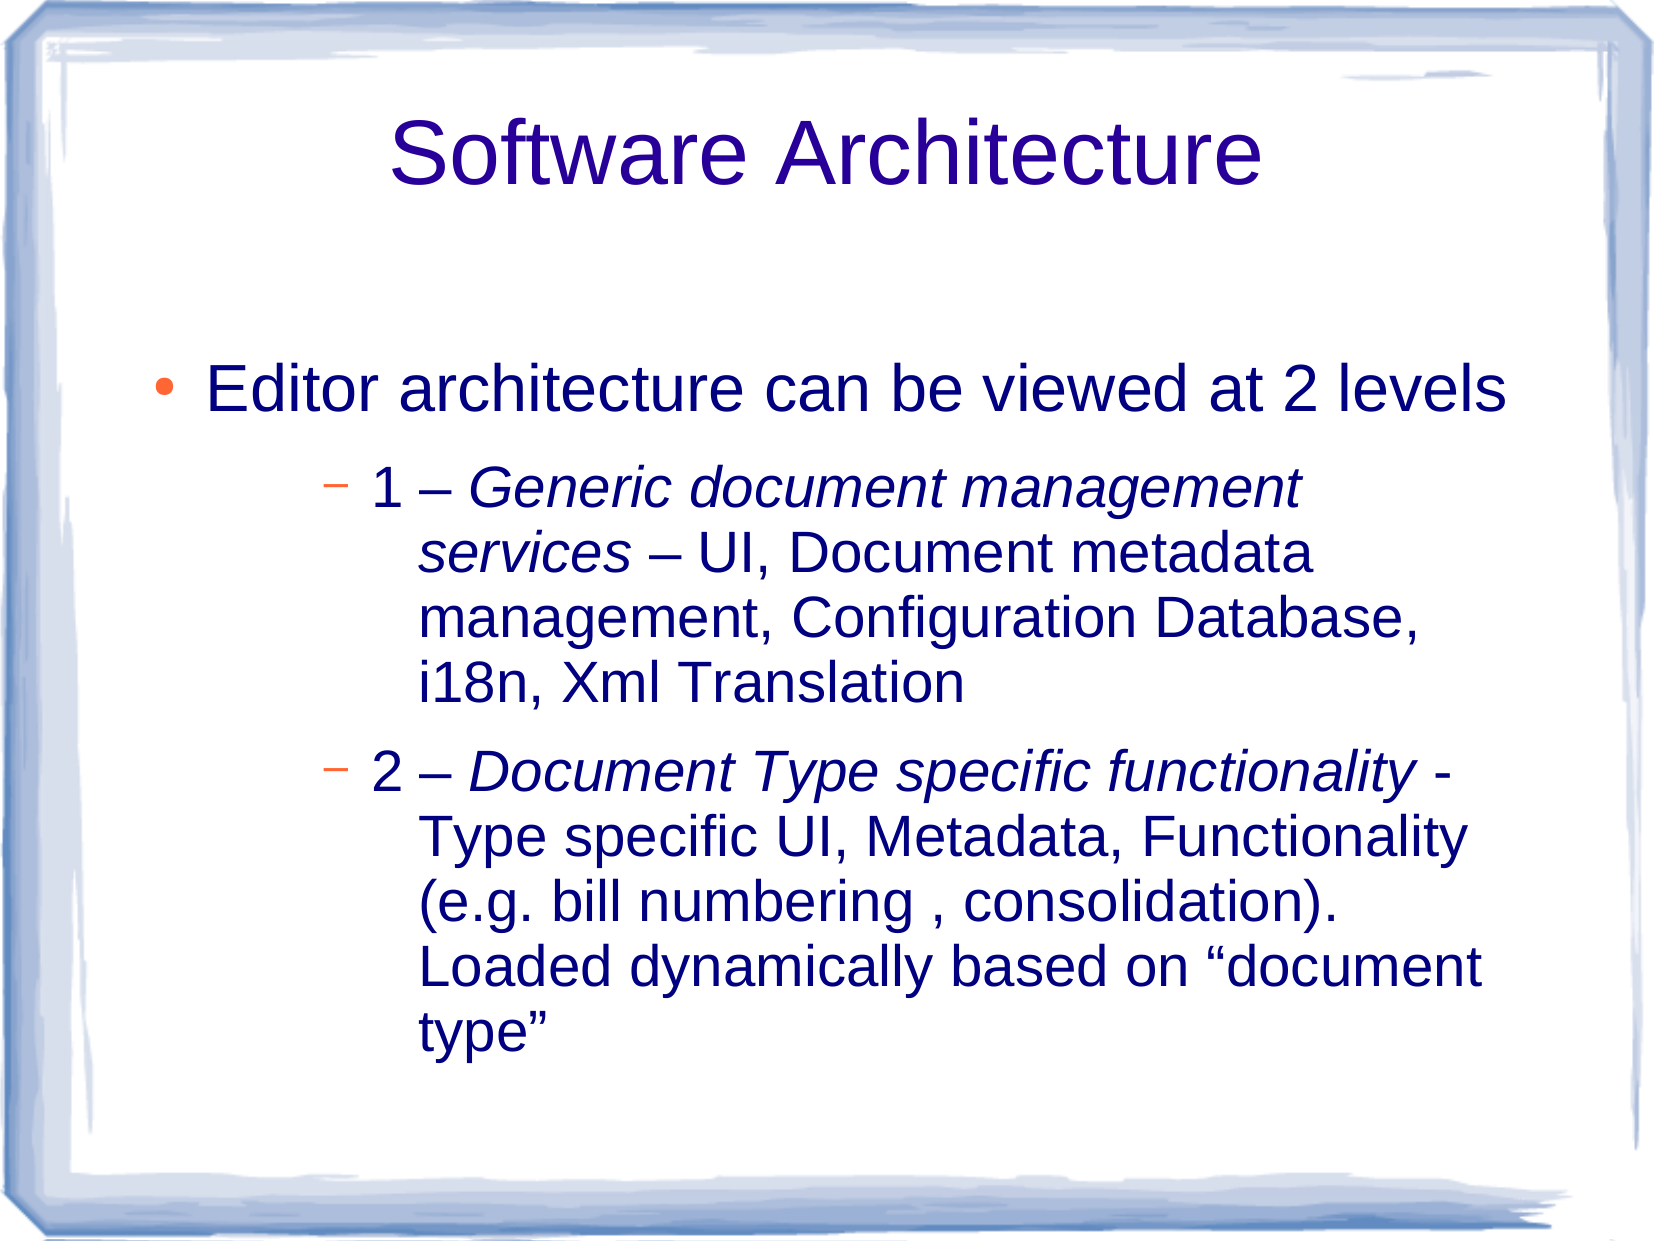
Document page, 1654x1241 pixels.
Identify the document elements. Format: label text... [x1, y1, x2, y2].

title Software Architecture [82, 49, 1571, 257]
list Editor architecture can be viewed at 2 levels 1 – Generic document management services – UI, Document metadata management, Configuration Database, i18n, Xml Translation 2 – Document Type specific functionality - Type specific UI, Metadata, Functionality (e.g. bill numbering , consolidation). Loaded dynamically based on “document type” [134, 350, 1516, 1133]
picture [0, 0, 1654, 1241]
